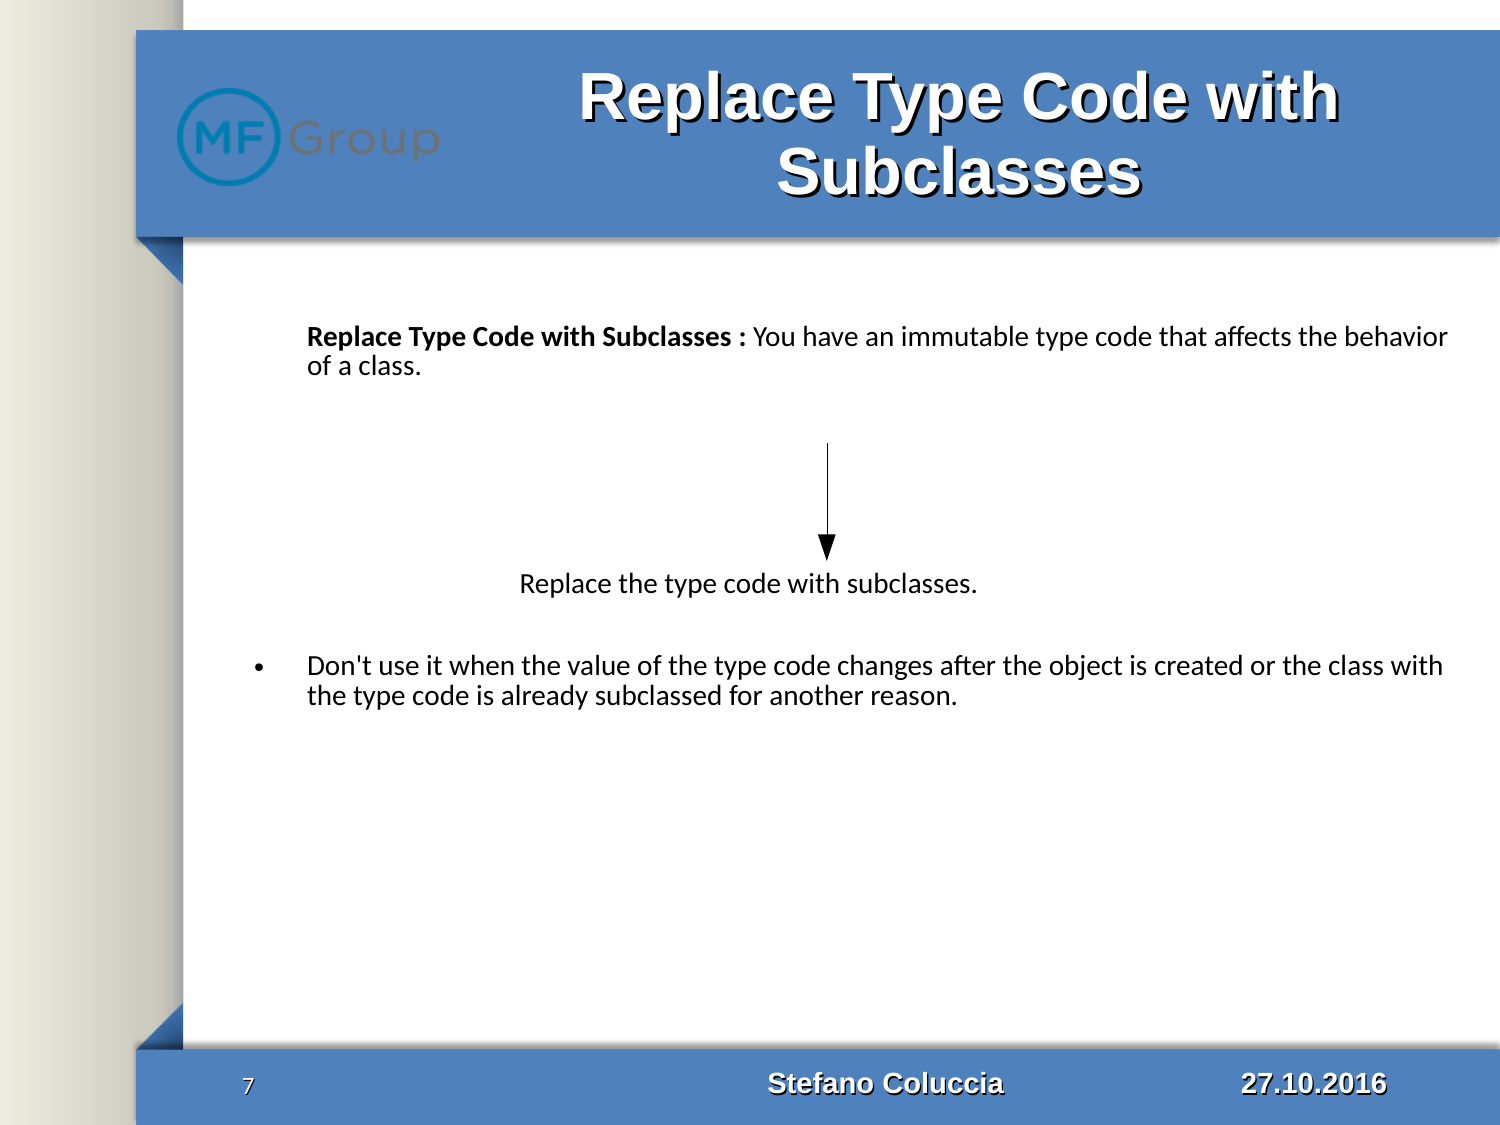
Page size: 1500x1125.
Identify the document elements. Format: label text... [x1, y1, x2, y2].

picture [0, 0, 1500, 1125]
title Stefano Coluccia [738, 1062, 1034, 1105]
list Replace Type Code with Subclasses : You have an immutable type code that affects the behavior of a class. Replace the type code with subclasses. Don't use it when the value of the type code changes after the object is created or the class with the type code is already subclassed for another reason. [236, 265, 1453, 979]
title 27.10.2016 [1151, 1062, 1477, 1105]
title Replace Type Code with Subclasses [472, 38, 1447, 230]
